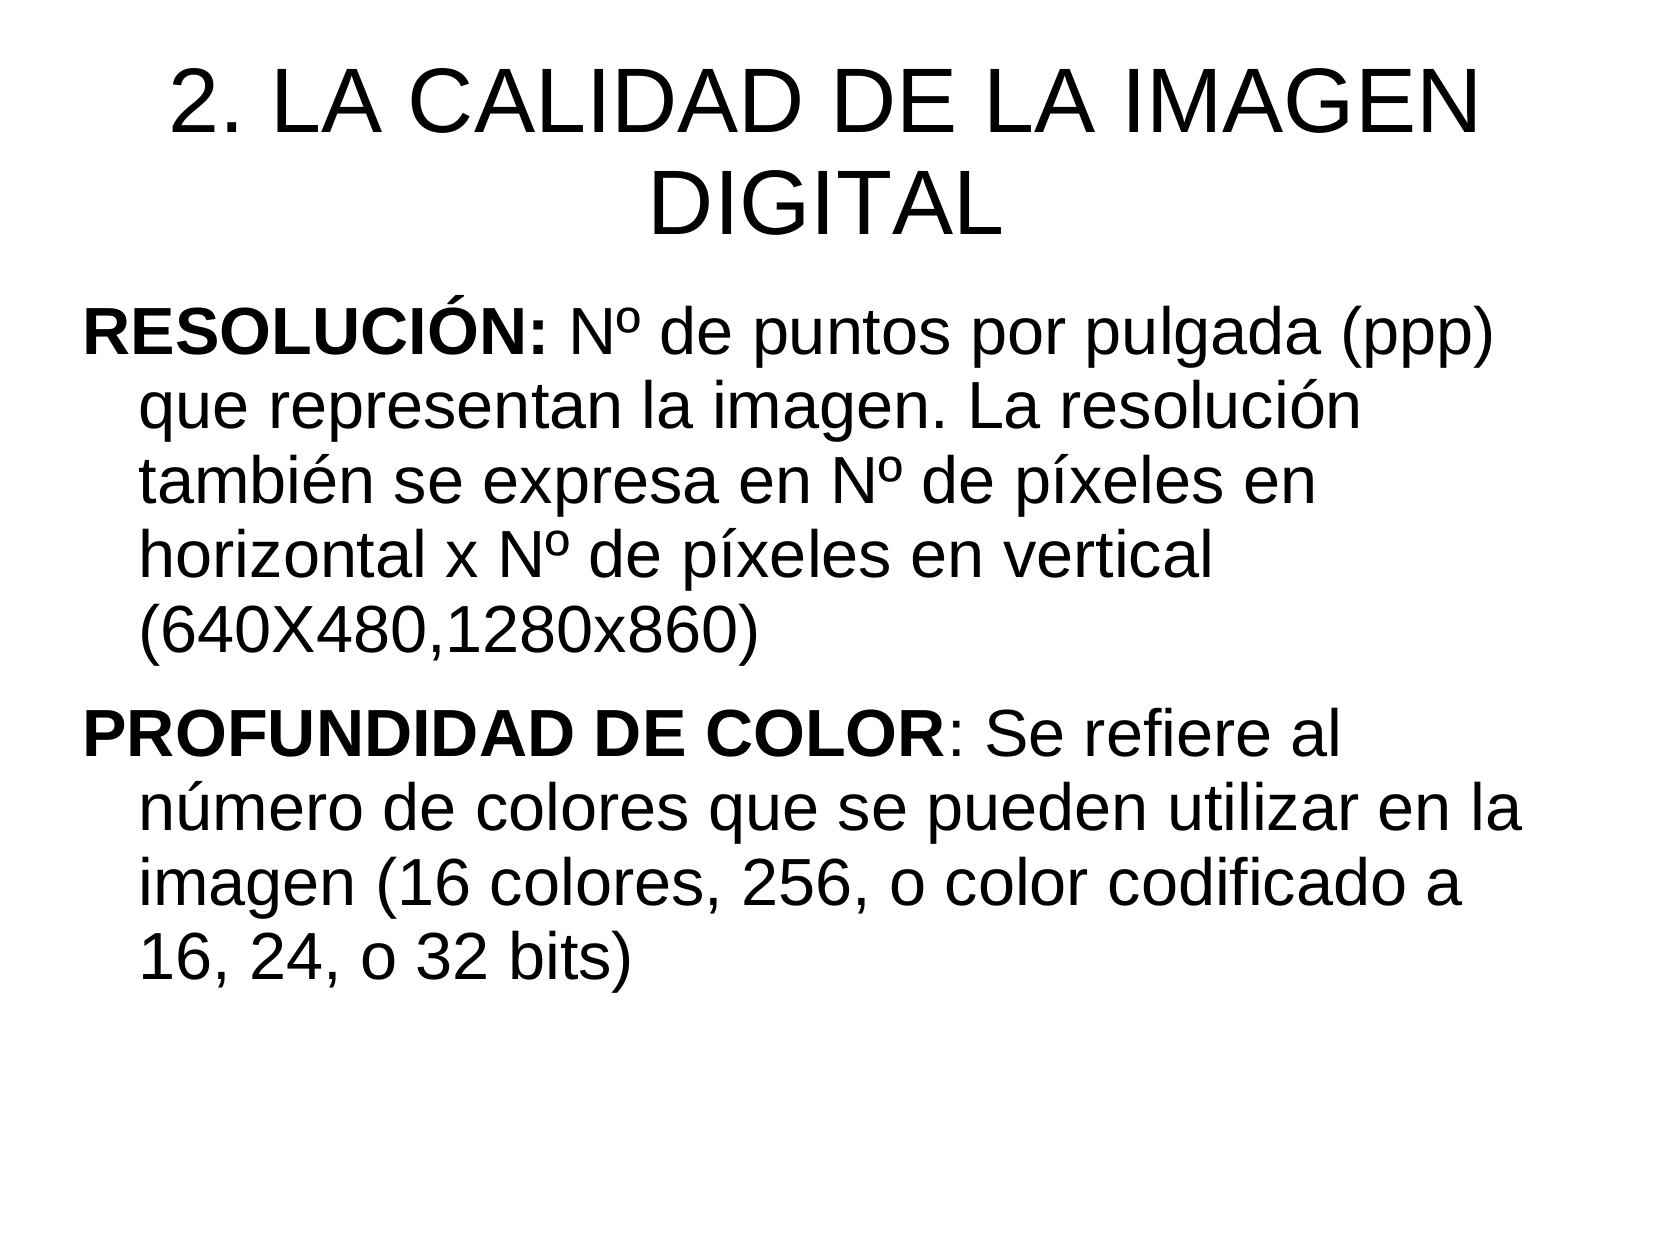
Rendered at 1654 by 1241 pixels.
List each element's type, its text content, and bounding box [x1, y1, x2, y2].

list RESOLUCIÓN: Nº de puntos por pulgada (ppp) que representan la imagen. La resolución también se expresa en Nº de píxeles en horizontal x Nº de píxeles en vertical (640X480,1280x860) PROFUNDIDAD DE COLOR: Se refiere al número de colores que se pueden utilizar en la imagen (16 colores, 256, o color codificado a 16, 24, o 32 bits) [82, 290, 1571, 1109]
title 2. LA CALIDAD DE LA IMAGEN DIGITAL [82, 49, 1571, 257]
